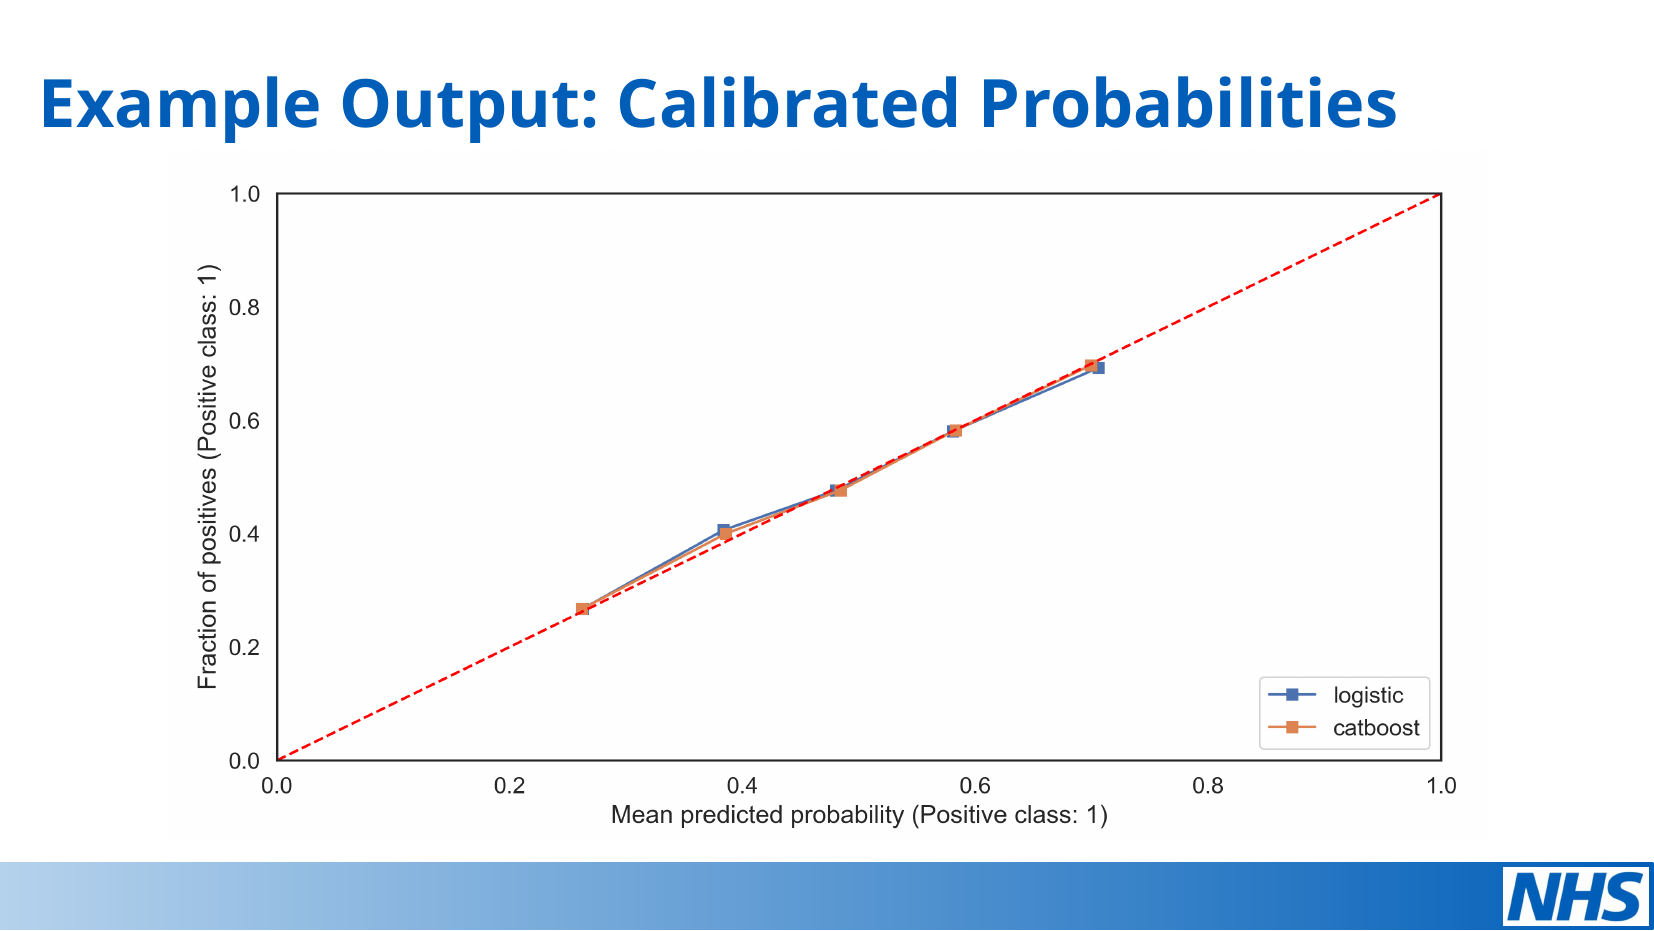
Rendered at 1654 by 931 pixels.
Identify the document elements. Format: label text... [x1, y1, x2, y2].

text_box Example Output: Calibrated Probabilities [23, 15, 1630, 196]
text_box [0, 862, 1654, 930]
picture [1503, 867, 1649, 926]
picture [165, 148, 1489, 841]
